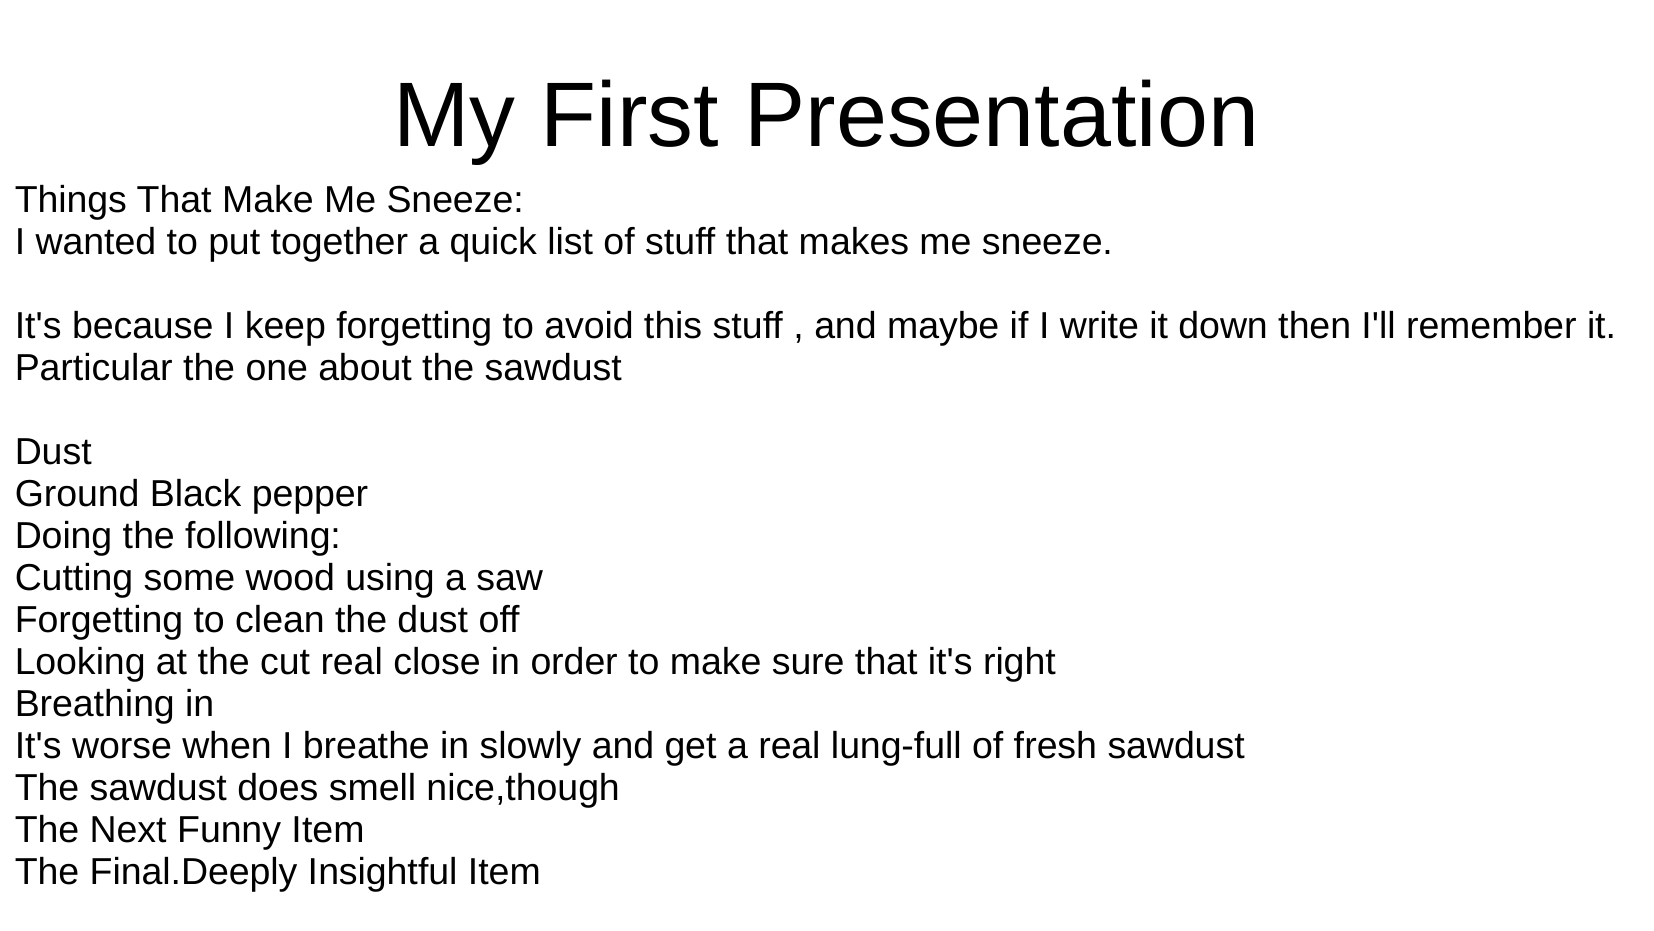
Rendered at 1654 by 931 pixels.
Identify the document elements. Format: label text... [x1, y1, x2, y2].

text_box Things That Make Me Sneeze: I wanted to put together a quick list of stuff that makes me sneeze. It's because I keep forgetting to avoid this stuff , and maybe if I write it down then I'll remember it. Particular the one about the sawdust Dust Ground Black pepper Doing the following: Cutting some wood using a saw Forgetting to clean the dust off Looking at the cut real close in order to make sure that it's right Breathing in It's worse when I breathe in slowly and get a real lung-full of fresh sawdust The sawdust does smell nice,though The Next Funny Item The Final.Deeply Insightful Item [0, 171, 1633, 901]
title My First Presentation [82, 37, 1571, 171]
